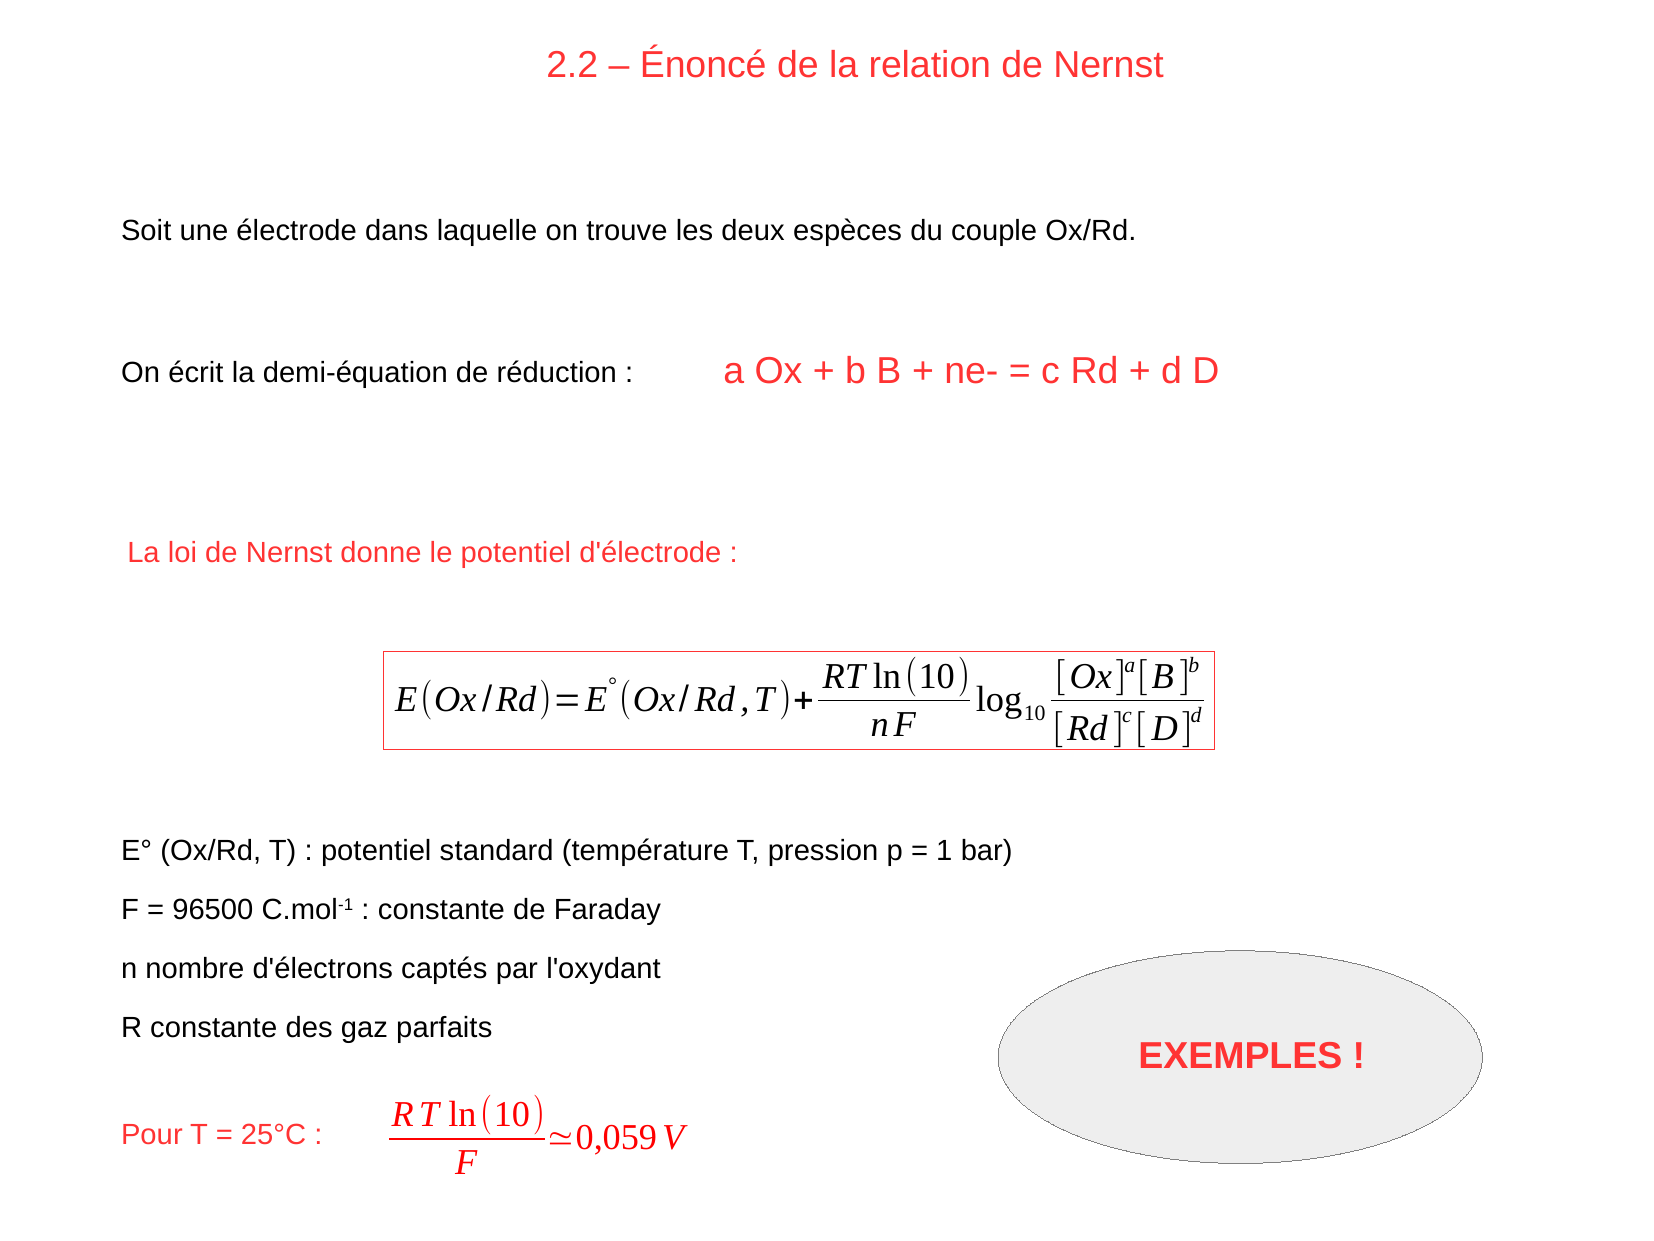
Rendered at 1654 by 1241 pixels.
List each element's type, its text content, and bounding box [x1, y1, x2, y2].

text_box n nombre d'électrons captés par l'oxydant [106, 945, 686, 1002]
text_box R constante des gaz parfaits [106, 1004, 686, 1061]
text_box On écrit la demi-équation de réduction : [106, 348, 708, 397]
text_box [998, 950, 1483, 1164]
text_box Soit une électrode dans laquelle on trouve les deux espèces du couple Ox/Rd. [106, 206, 1182, 255]
text_box Pour T = 25°C : [106, 1110, 343, 1168]
chart [383, 651, 1215, 750]
text_box F = 96500 C.mol-1 : constante de Faraday [106, 885, 709, 943]
text_box E° (Ox/Rd, T) : potentiel standard (température T, pression p = 1 bar) [106, 826, 1052, 884]
text_box La loi de Nernst donne le potentiel d'électrode : [112, 528, 763, 577]
text_box EXEMPLES ! [1051, 1027, 1453, 1086]
chart [377, 1094, 698, 1183]
text_box a Ox + b B + ne- = c Rd + d D [708, 342, 1264, 400]
text_box 2.2 – Énoncé de la relation de Nernst [531, 35, 1205, 95]
